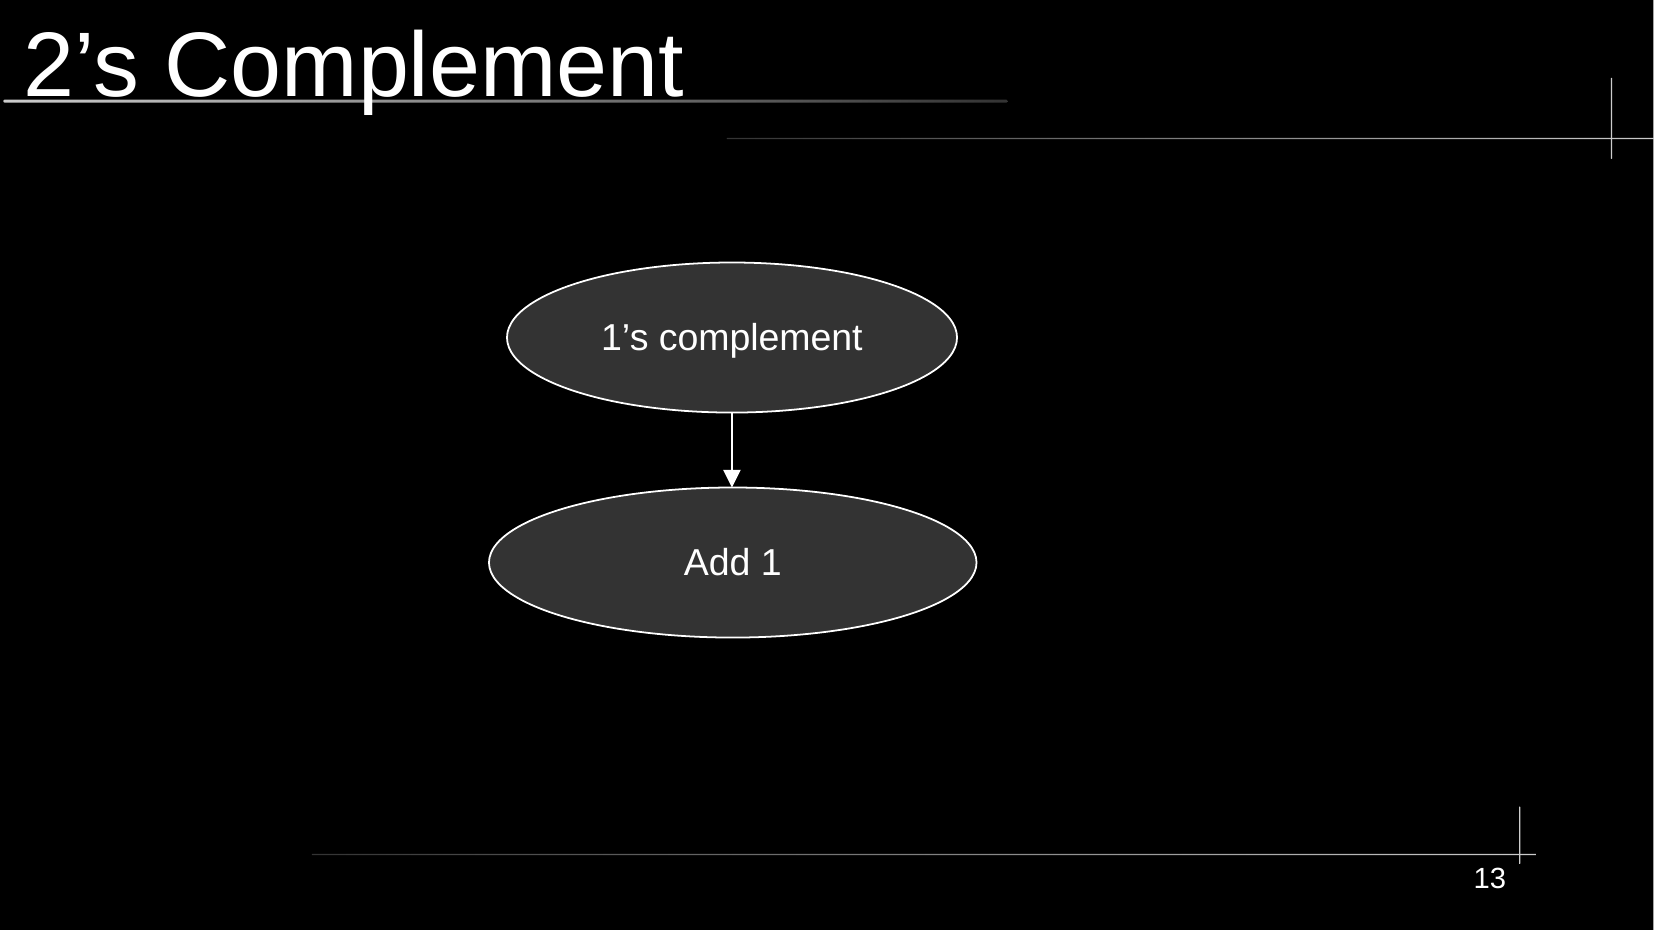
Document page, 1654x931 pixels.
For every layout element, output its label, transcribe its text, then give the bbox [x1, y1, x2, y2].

title 2’s Complement [23, 11, 1589, 119]
text_box 1’s complement [506, 262, 958, 413]
text_box Add 1 [488, 487, 977, 638]
